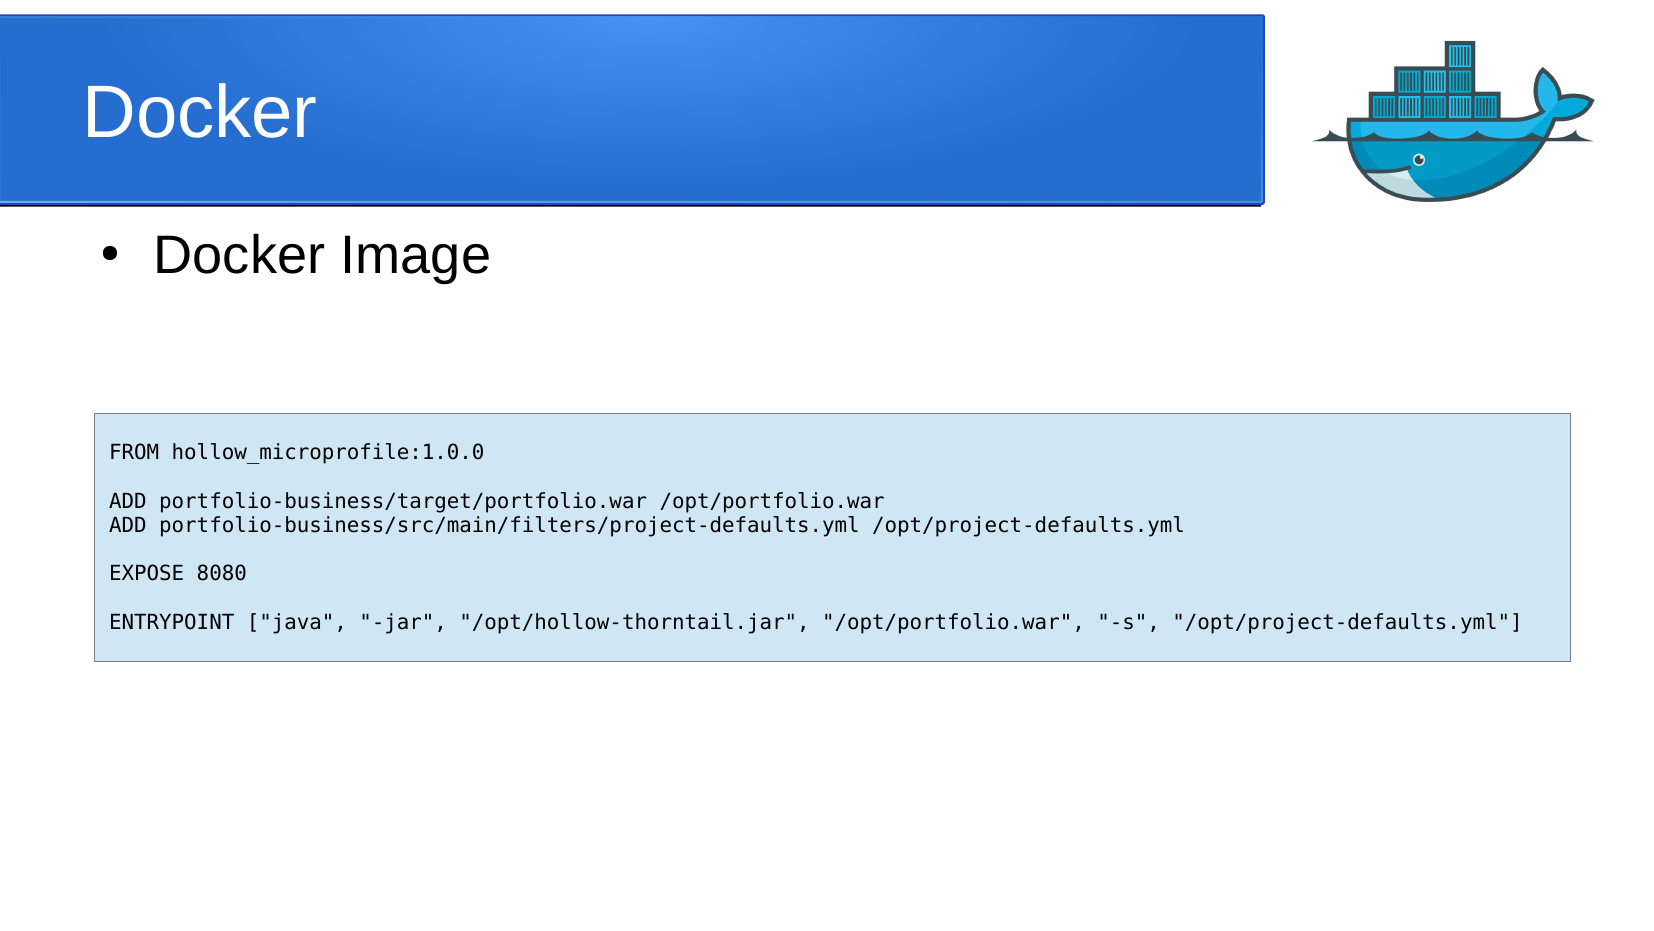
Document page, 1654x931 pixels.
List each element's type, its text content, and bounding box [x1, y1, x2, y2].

picture [1311, 23, 1596, 213]
list Docker Image [82, 224, 827, 331]
text_box FROM hollow_microprofile:1.0.0 ADD portfolio-business/target/portfolio.war /opt/portfolio.war ADD portfolio-business/src/main/filters/project-defaults.yml /opt/project-defaults.yml EXPOSE 8080 ENTRYPOINT ["java", "-jar", "/opt/hollow-thorntail.jar", "/opt/portfolio.war", "-s", "/opt/project-defaults.yml"] [94, 413, 1571, 662]
title Docker [82, 35, 1235, 189]
